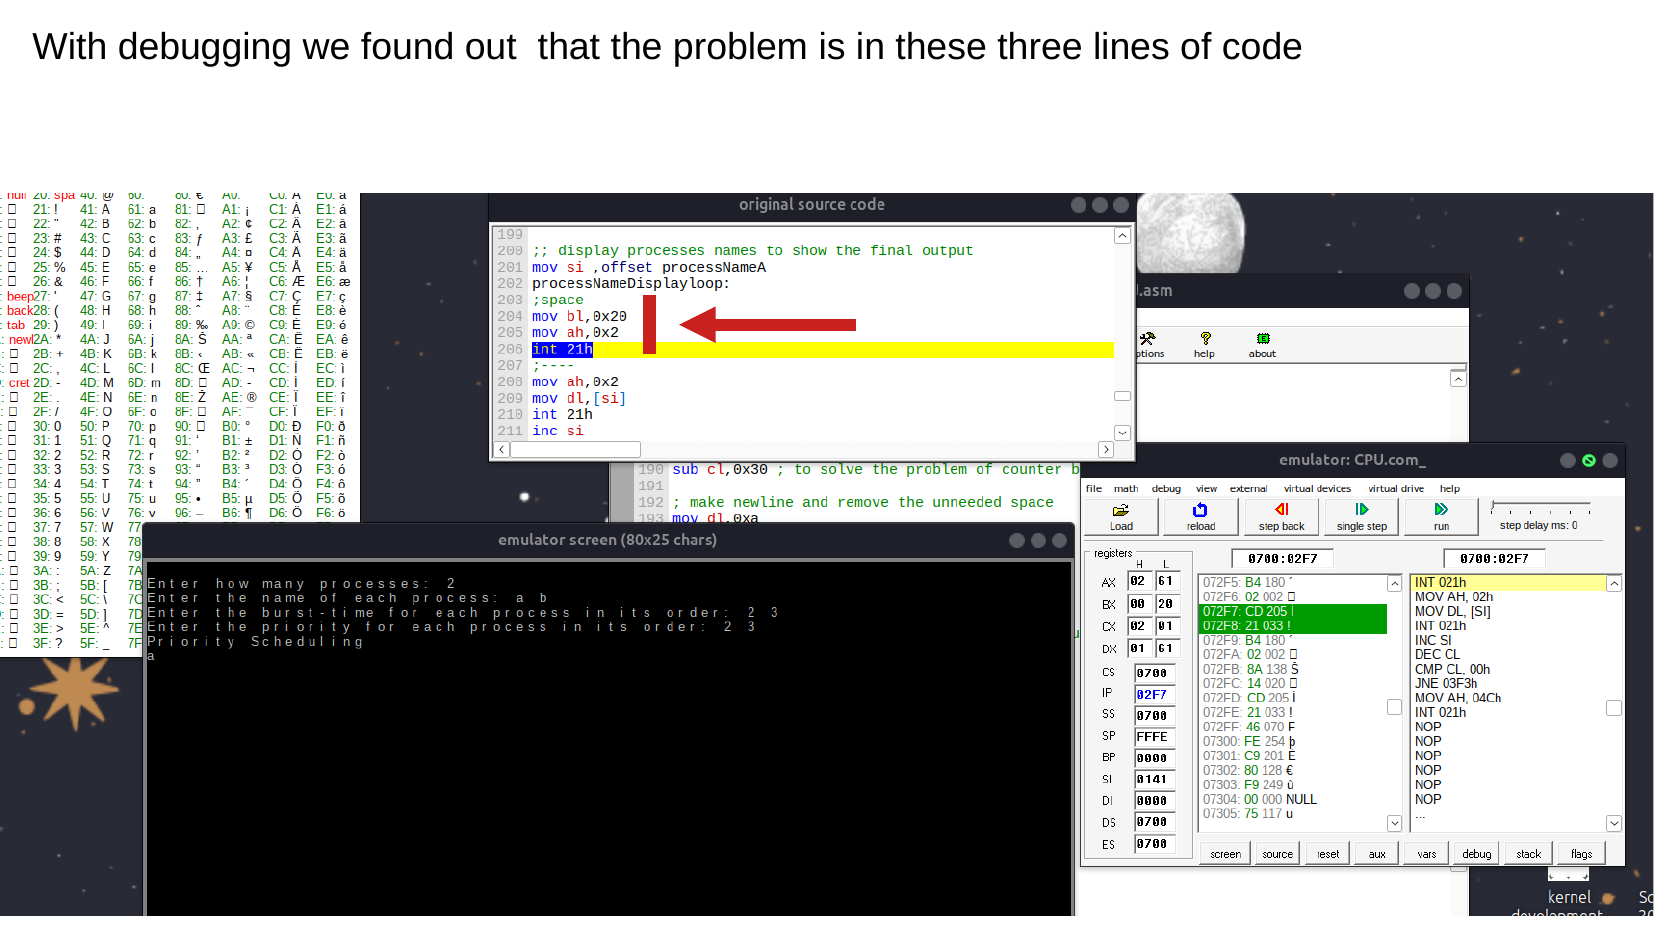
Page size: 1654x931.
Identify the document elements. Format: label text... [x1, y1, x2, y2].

picture [0, 193, 1654, 916]
text_box With debugging we found out that the problem is in these three lines of code [17, 17, 1332, 75]
